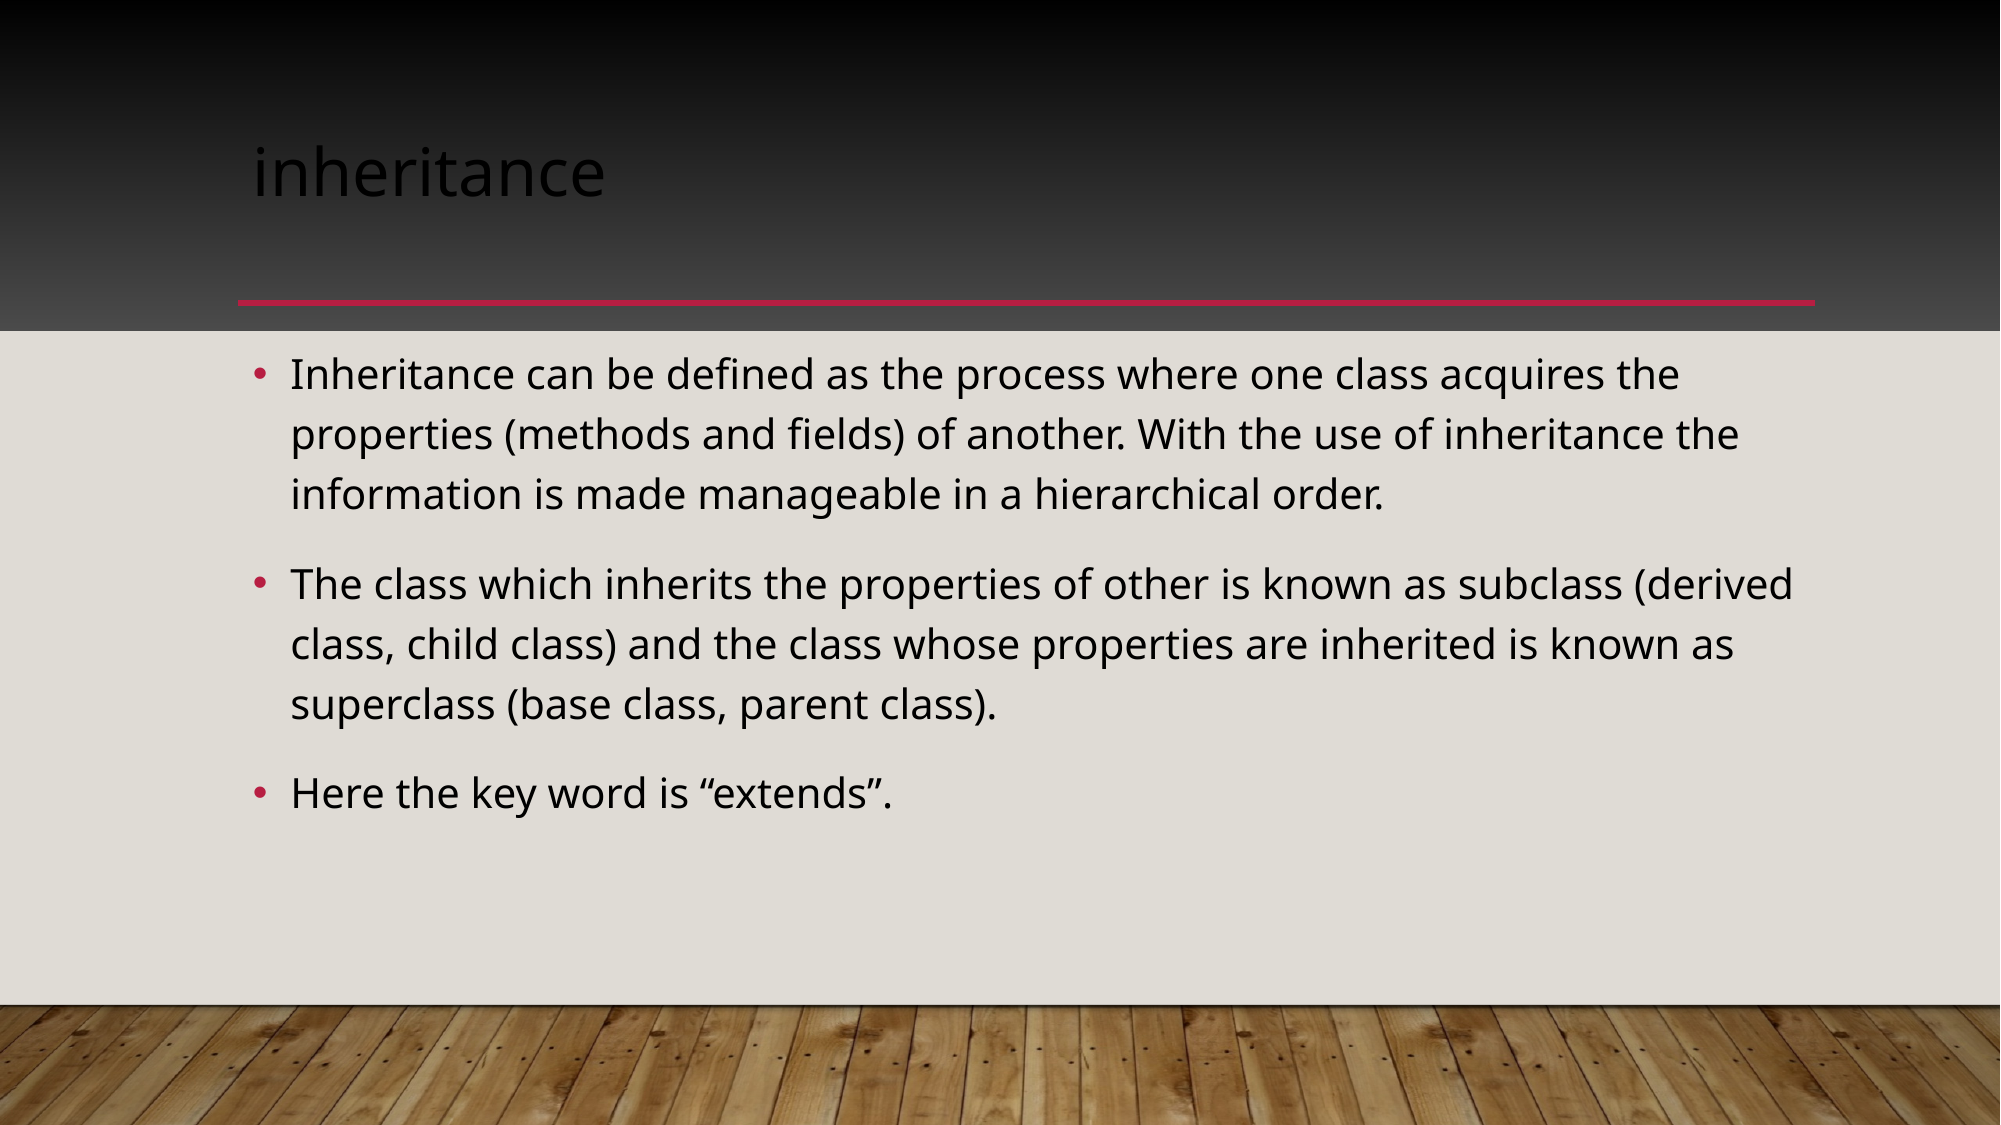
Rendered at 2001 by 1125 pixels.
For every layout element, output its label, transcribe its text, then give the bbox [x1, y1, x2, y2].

title inheritance [238, 131, 1814, 305]
picture [0, 1005, 2000, 1125]
list Inheritance can be defined as the process where one class acquires the properties (methods and fields) of another. With the use of inheritance the information is made manageable in a hierarchical order. The class which inherits the properties of other is known as subclass (derived class, child class) and the class whose properties are inherited is known as superclass (base class, parent class). Here the key word is “extends”. [238, 330, 1814, 897]
